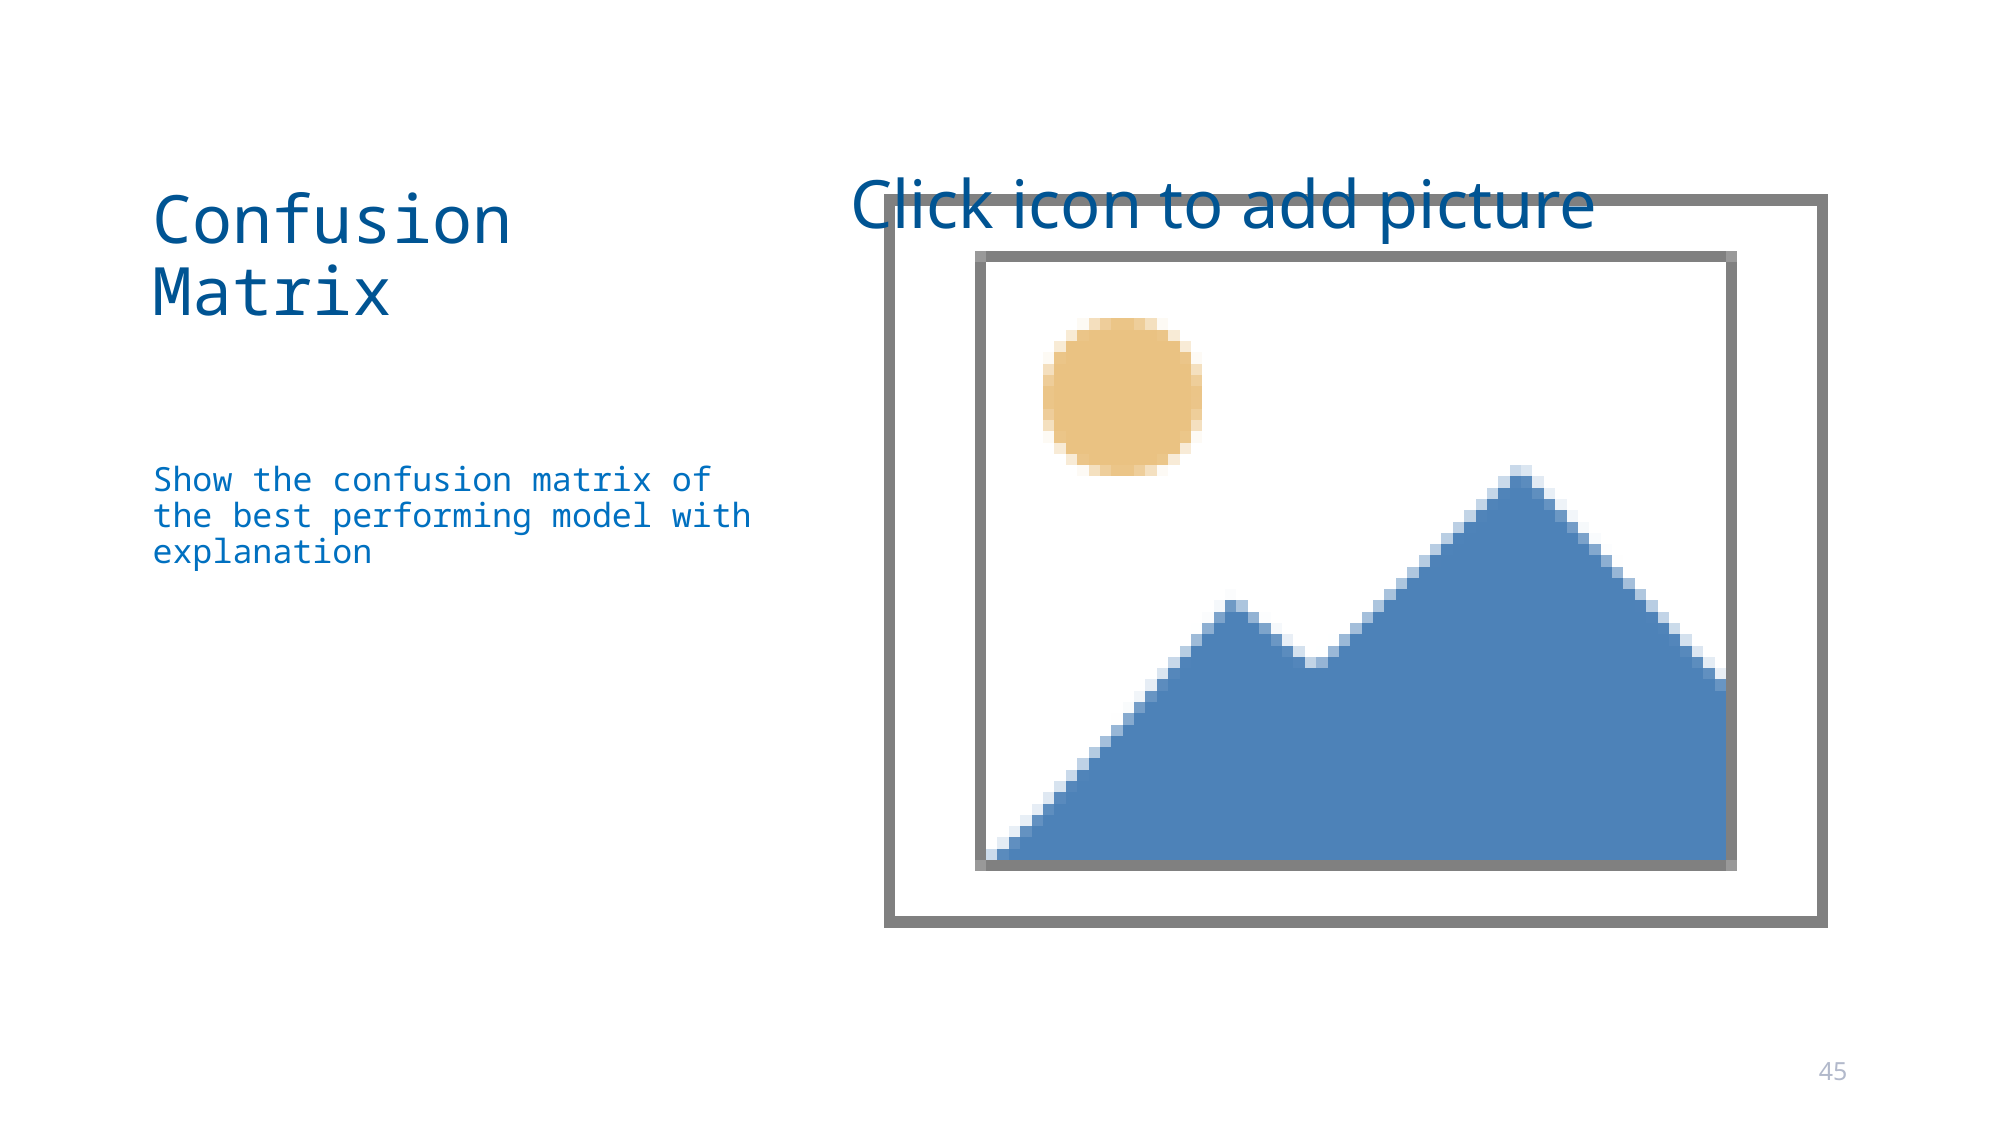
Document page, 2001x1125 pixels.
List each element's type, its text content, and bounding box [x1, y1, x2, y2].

title Confusion Matrix [137, 75, 783, 337]
list Show the confusion matrix of the best performing model with explanation [137, 337, 783, 963]
picture [850, 161, 1863, 962]
slide_number 36 [1412, 1042, 1863, 1103]
